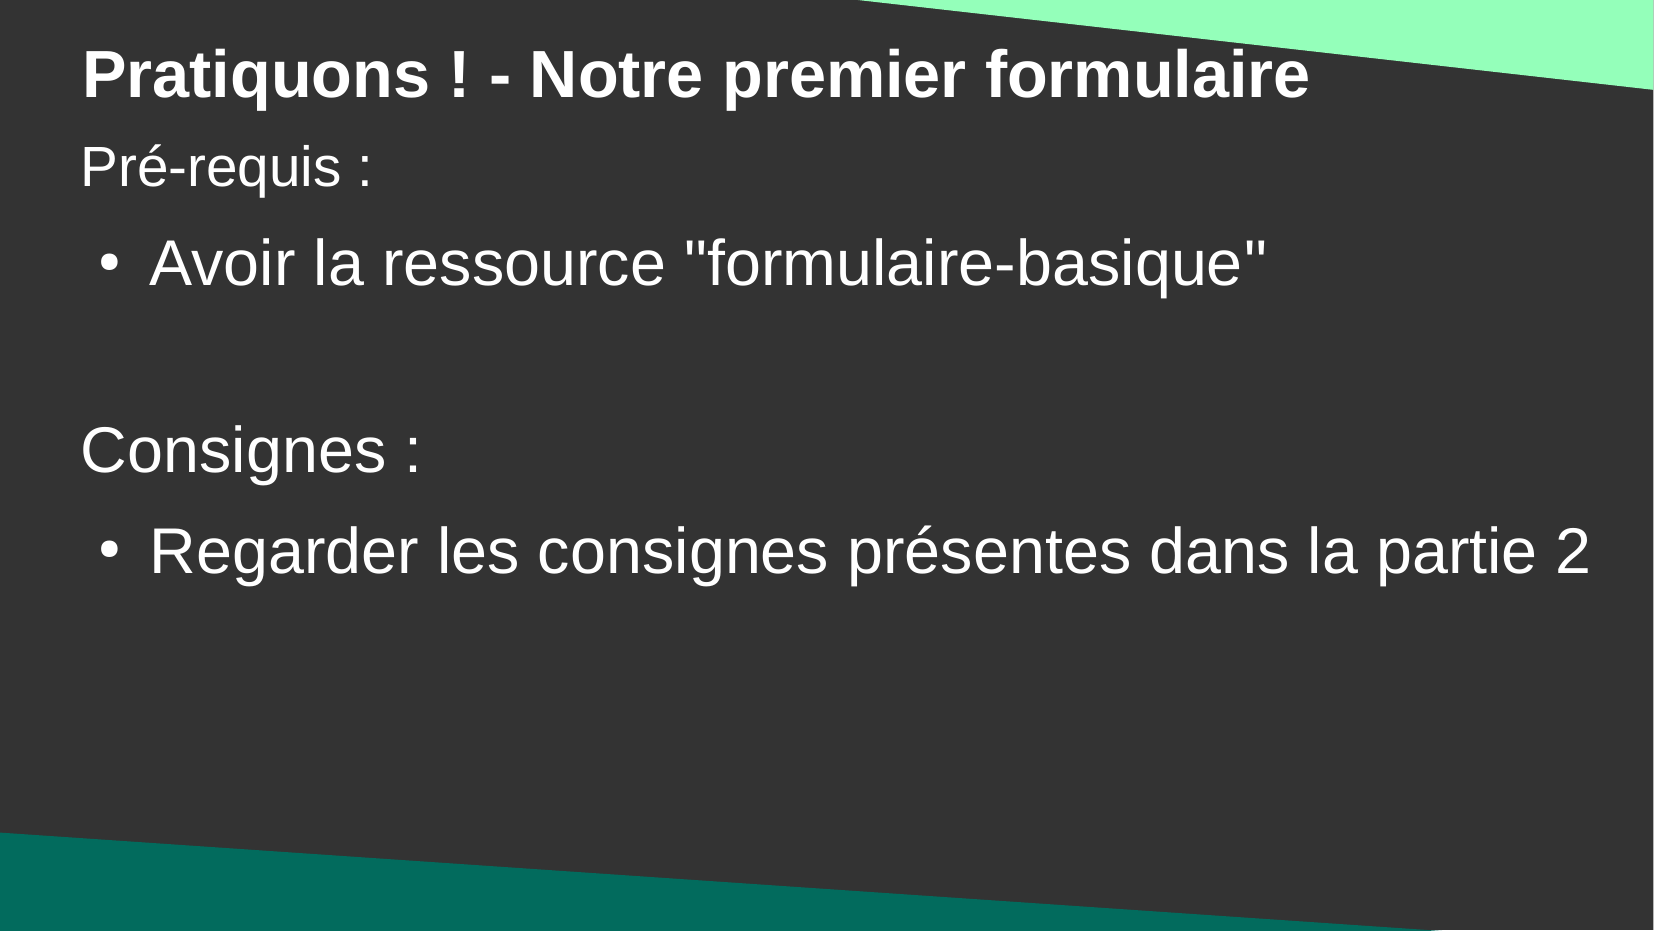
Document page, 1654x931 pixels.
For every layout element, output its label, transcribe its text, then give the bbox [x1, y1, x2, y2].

list Pré-requis : Avoir la ressource "formulaire-basique" Consignes : Regarder les consignes présentes dans la partie 2 [80, 135, 1620, 650]
text_box [857, 0, 1654, 90]
title Pratiquons ! - Notre premier formulaire [82, 37, 1571, 114]
